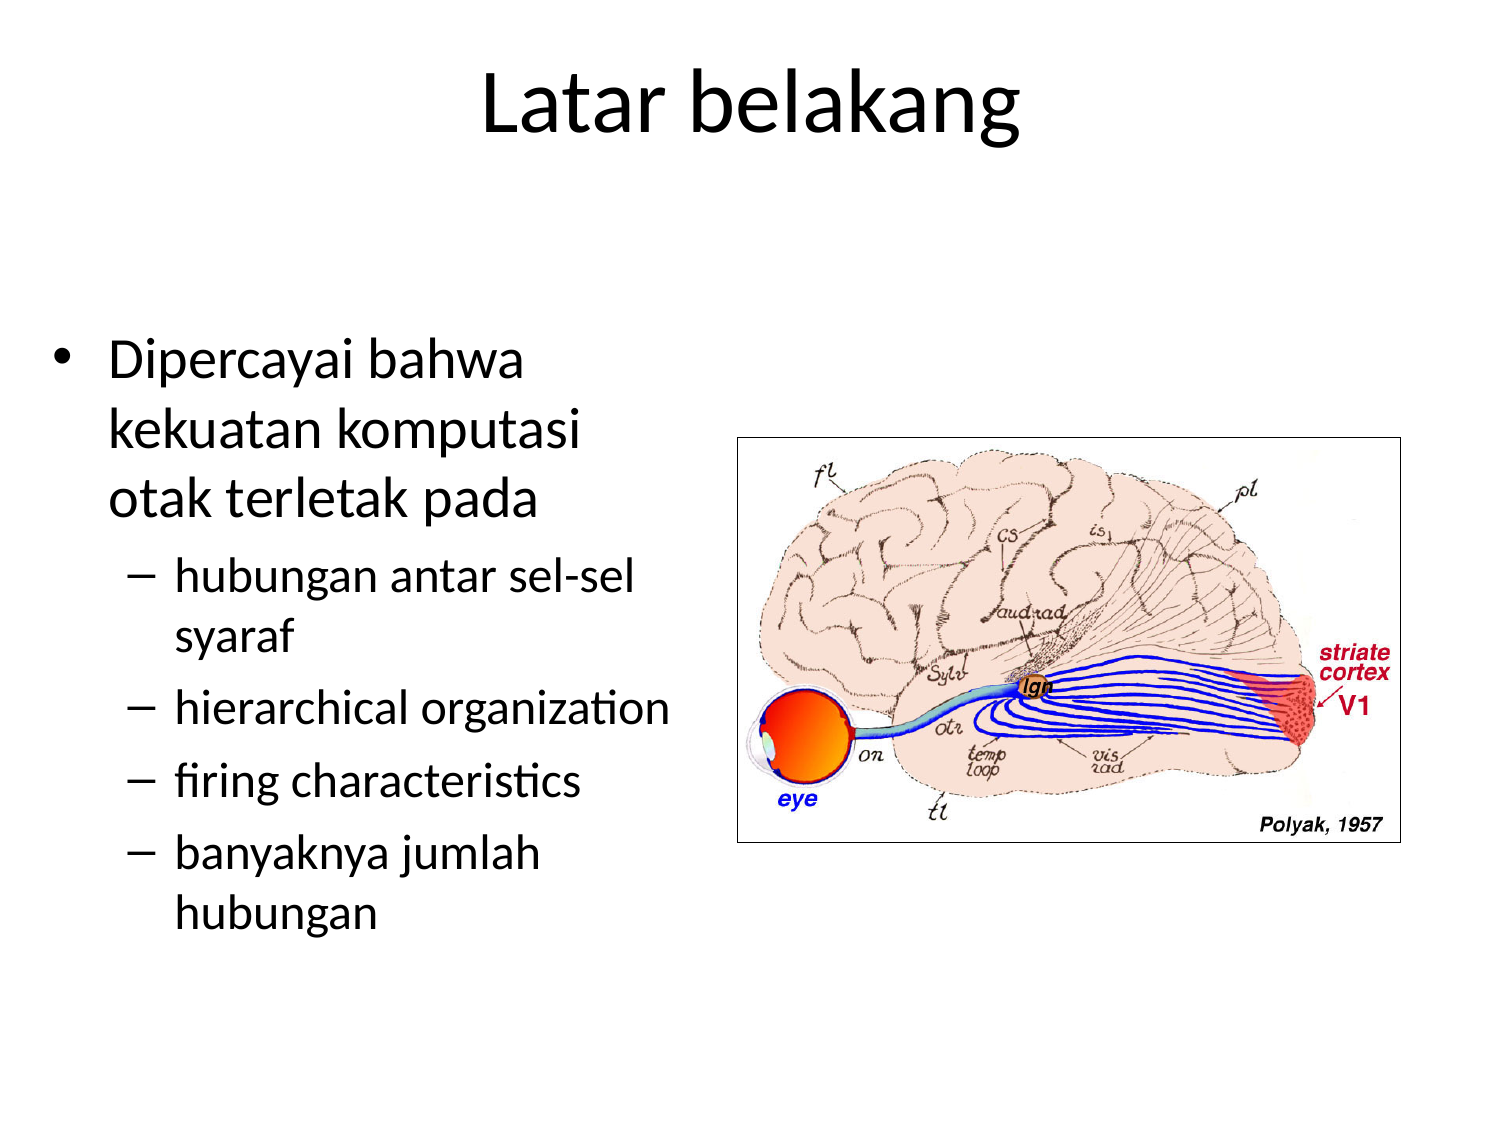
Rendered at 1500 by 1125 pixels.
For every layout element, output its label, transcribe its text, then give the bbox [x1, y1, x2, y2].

title Latar belakang [3, 2, 1500, 190]
list Dipercayai bahwa kekuatan komputasi otak terletak pada hubungan antar sel-sel syaraf hierarchical organization firing characteristics banyaknya jumlah hubungan [37, 312, 700, 1055]
picture [737, 437, 1401, 842]
